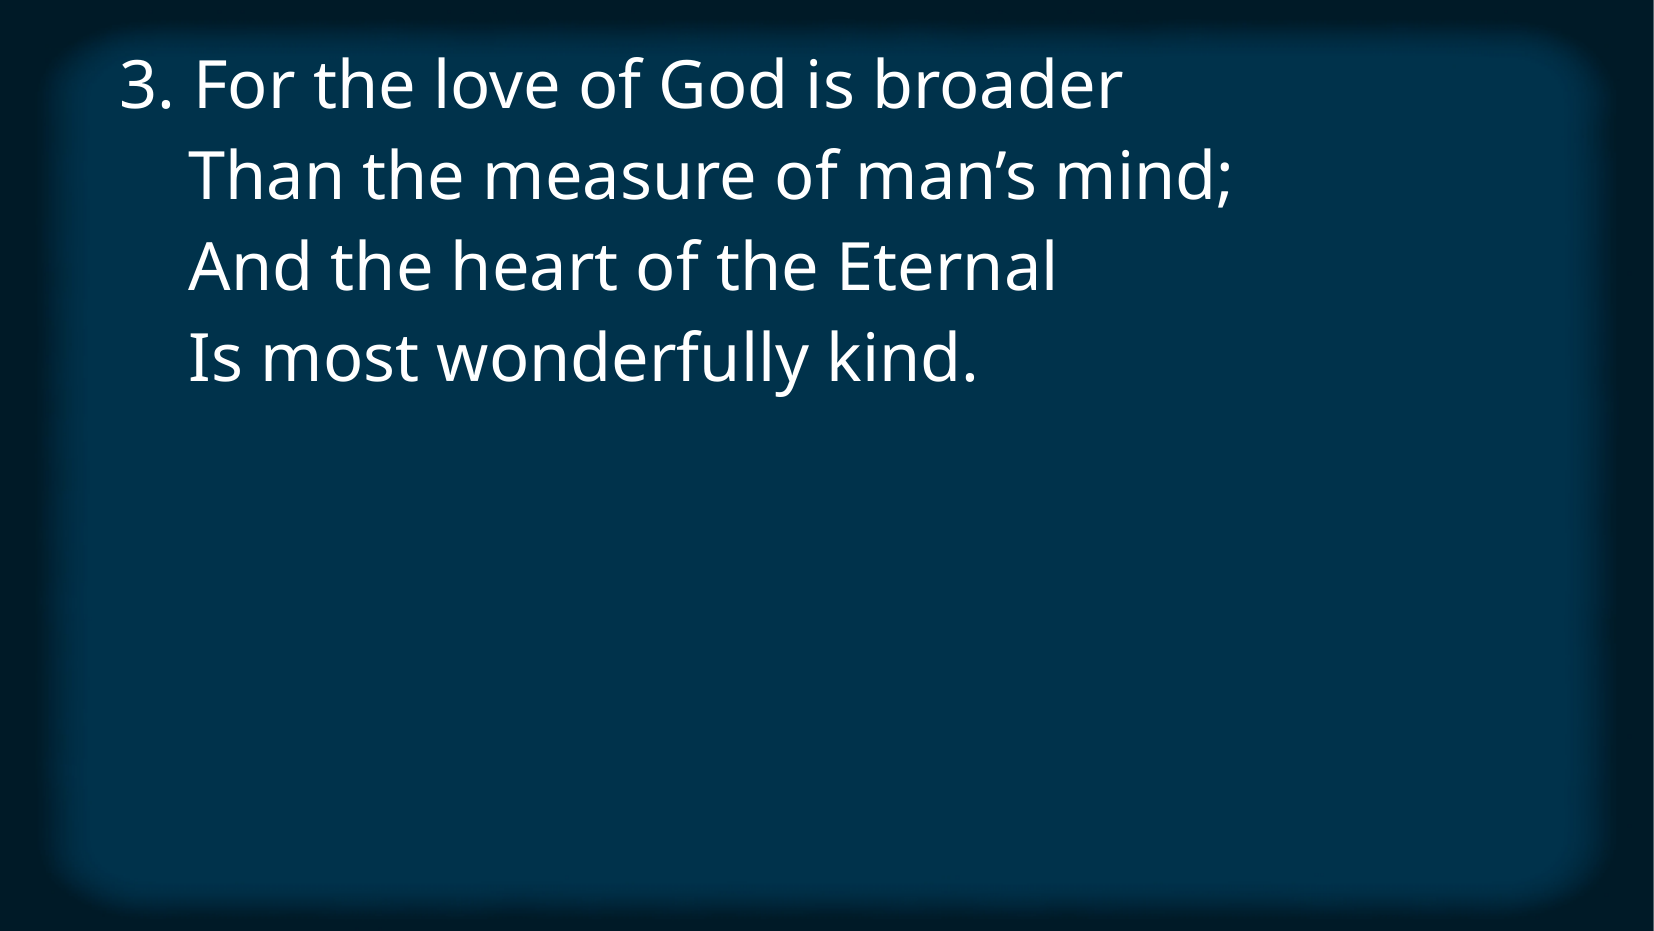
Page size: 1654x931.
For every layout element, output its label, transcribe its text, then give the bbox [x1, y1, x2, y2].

text_box 3. For the love of God is broader Than the measure of man’s mind; And the heart of the Eternal Is most wonderfully kind. [105, 30, 1561, 400]
picture [0, 0, 1654, 931]
